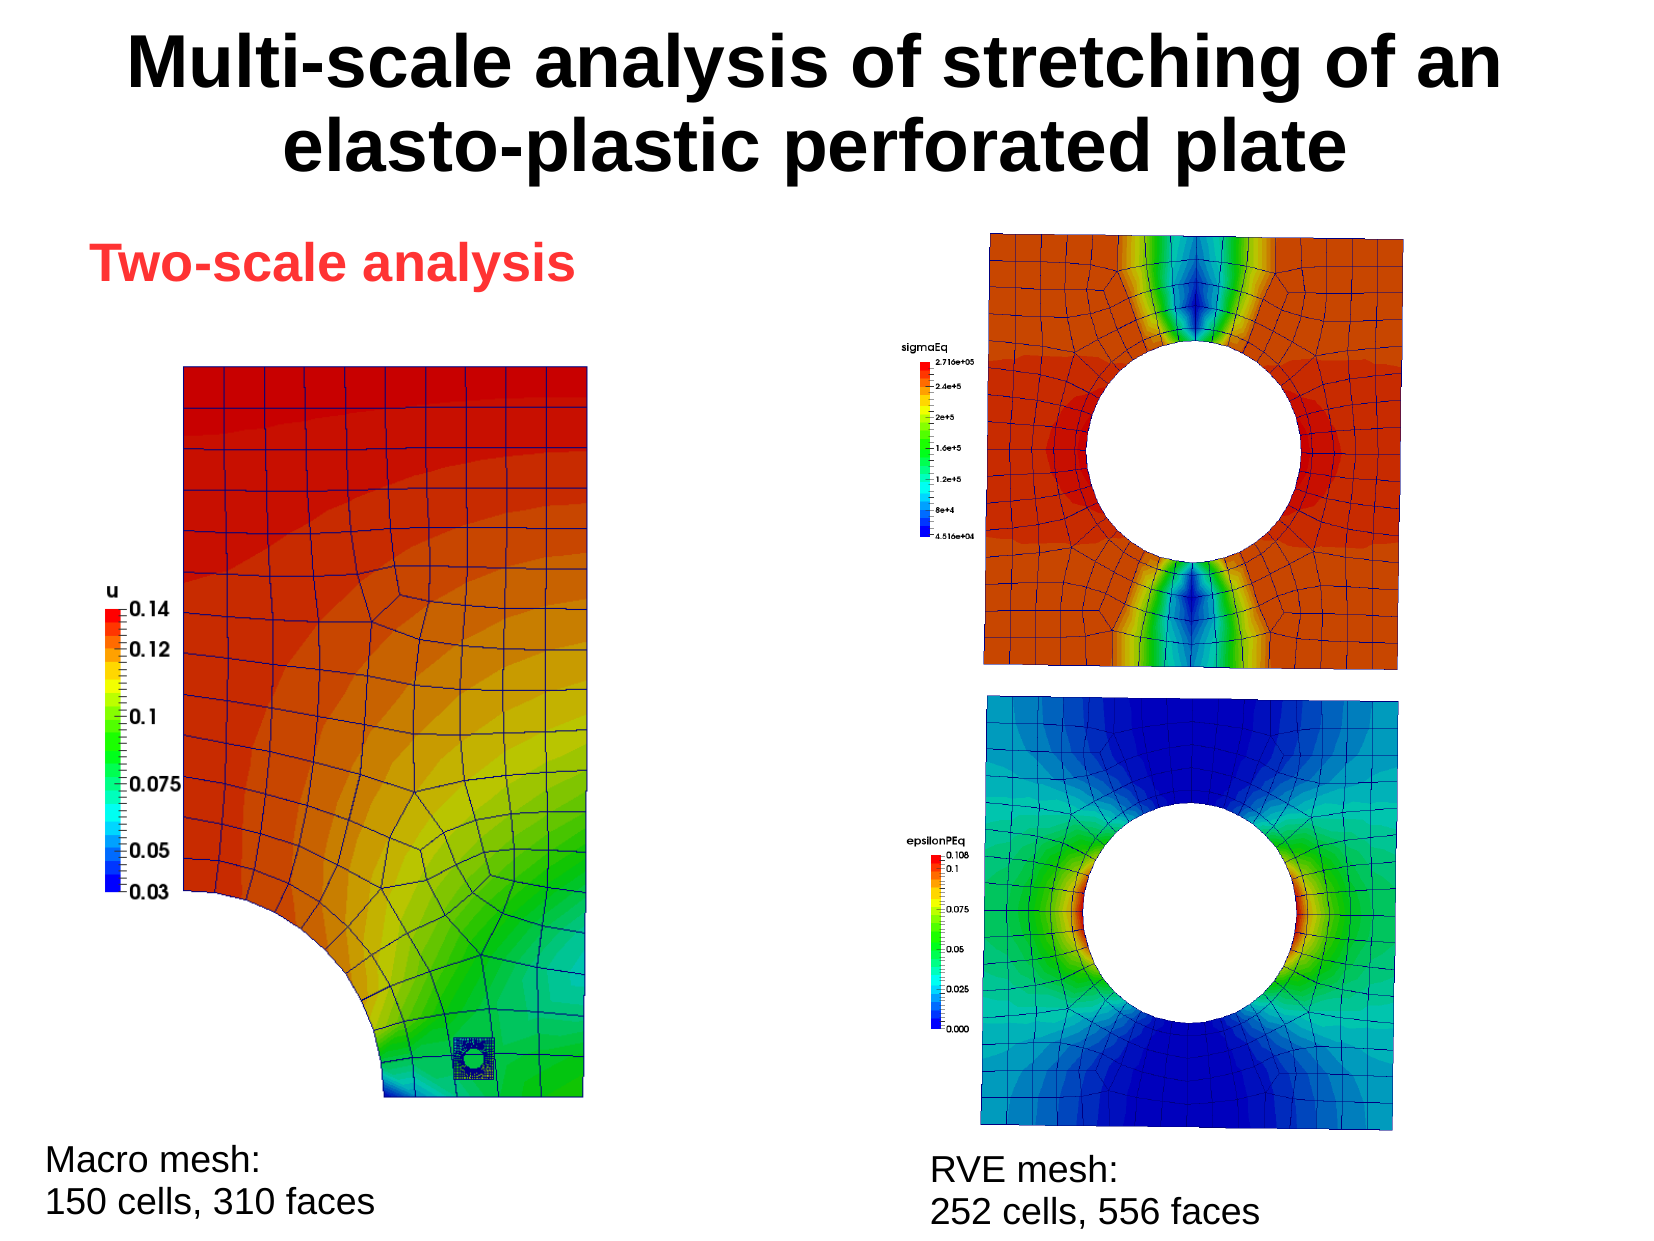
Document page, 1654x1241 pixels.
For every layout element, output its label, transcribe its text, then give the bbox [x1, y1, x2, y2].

picture [900, 689, 1407, 1141]
text_box Two-scale analysis [75, 225, 900, 301]
picture [78, 359, 601, 1111]
text_box Macro mesh: 150 cells, 310 faces [30, 1131, 526, 1231]
text_box RVE mesh: 252 cells, 556 faces [915, 1141, 1411, 1241]
picture [900, 224, 1409, 676]
title Multi-scale analysis of stretching of an elasto-plastic perforated plate [71, 0, 1561, 208]
